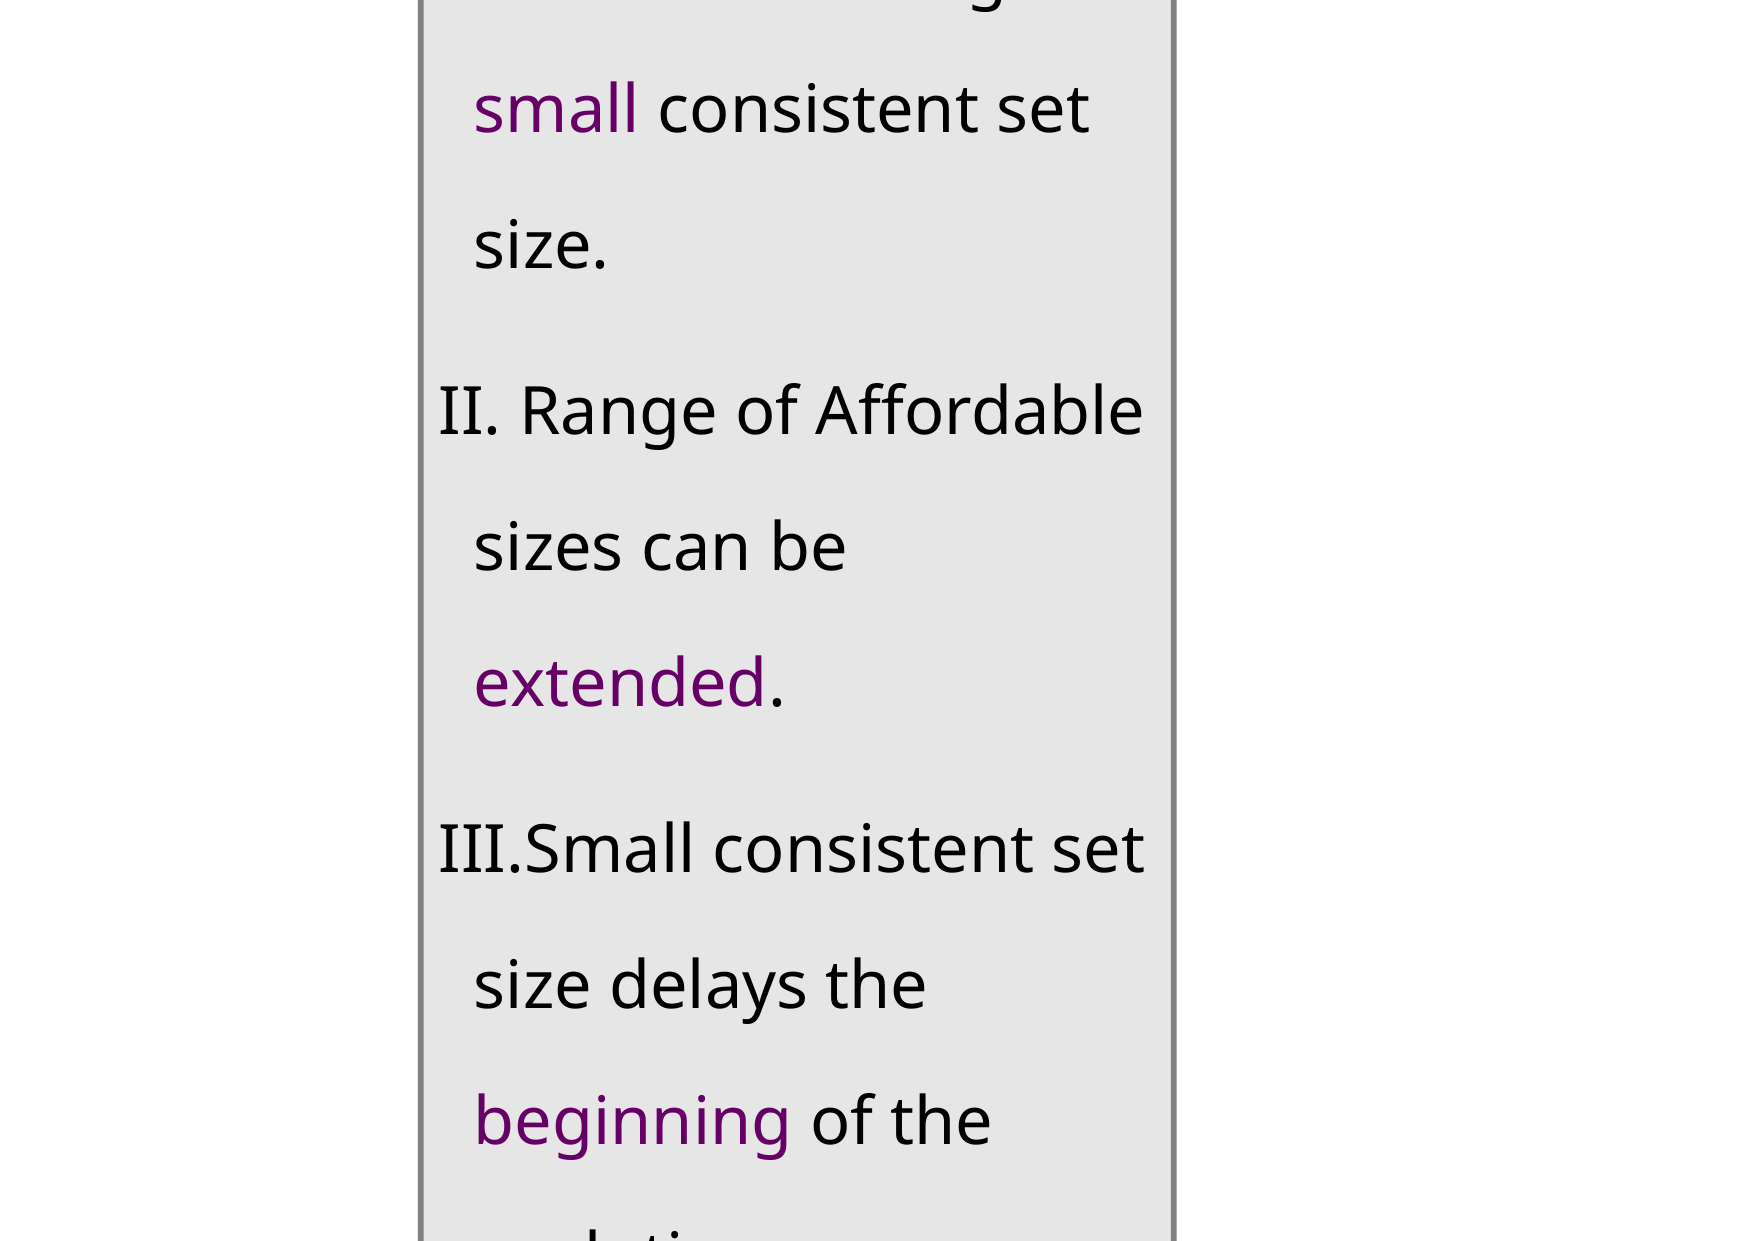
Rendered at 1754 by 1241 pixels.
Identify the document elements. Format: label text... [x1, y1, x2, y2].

text_box We can obtain good results fast using small consistent set size. Range of Affordable sizes can be extended. Small consistent set size delays the beginning of the evolutionary algorithm. [420, 0, 1174, 1241]
